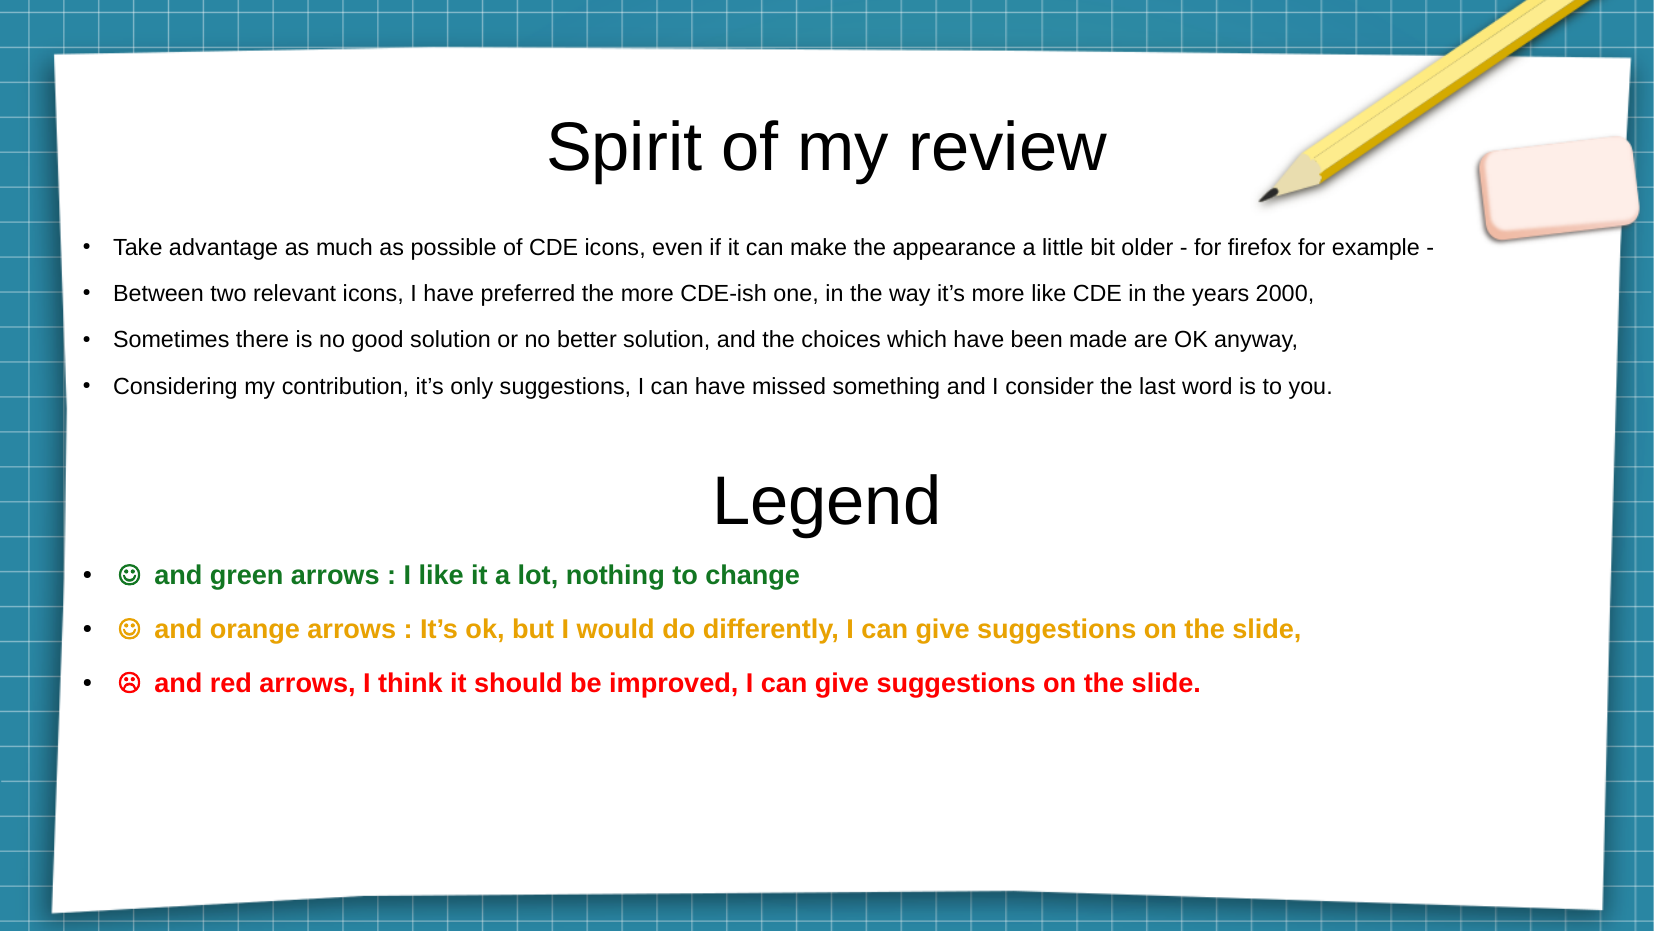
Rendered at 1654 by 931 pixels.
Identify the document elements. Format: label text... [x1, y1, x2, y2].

list Take advantage as much as possible of CDE icons, even if it can make the appearance a little bit older - for firefox for example - Between two relevant icons, I have preferred the more CDE-ish one, in the way it’s more like CDE in the years 2000, Sometimes there is no good solution or no better solution, and the choices which have been made are OK anyway, Considering my contribution, it’s only suggestions, I can have missed something and I consider the last word is to you. [82, 234, 1571, 401]
title Spirit of my review [82, 106, 1571, 187]
picture [0, 0, 1654, 931]
title Legend [82, 460, 1571, 541]
list ☺ and green arrows : I like it a lot, nothing to change ☺ and orange arrows : It’s ok, but I would do differently, I can give suggestions on the slide, ☹ and red arrows, I think it should be improved, I can give suggestions on the slide. [82, 560, 1571, 727]
